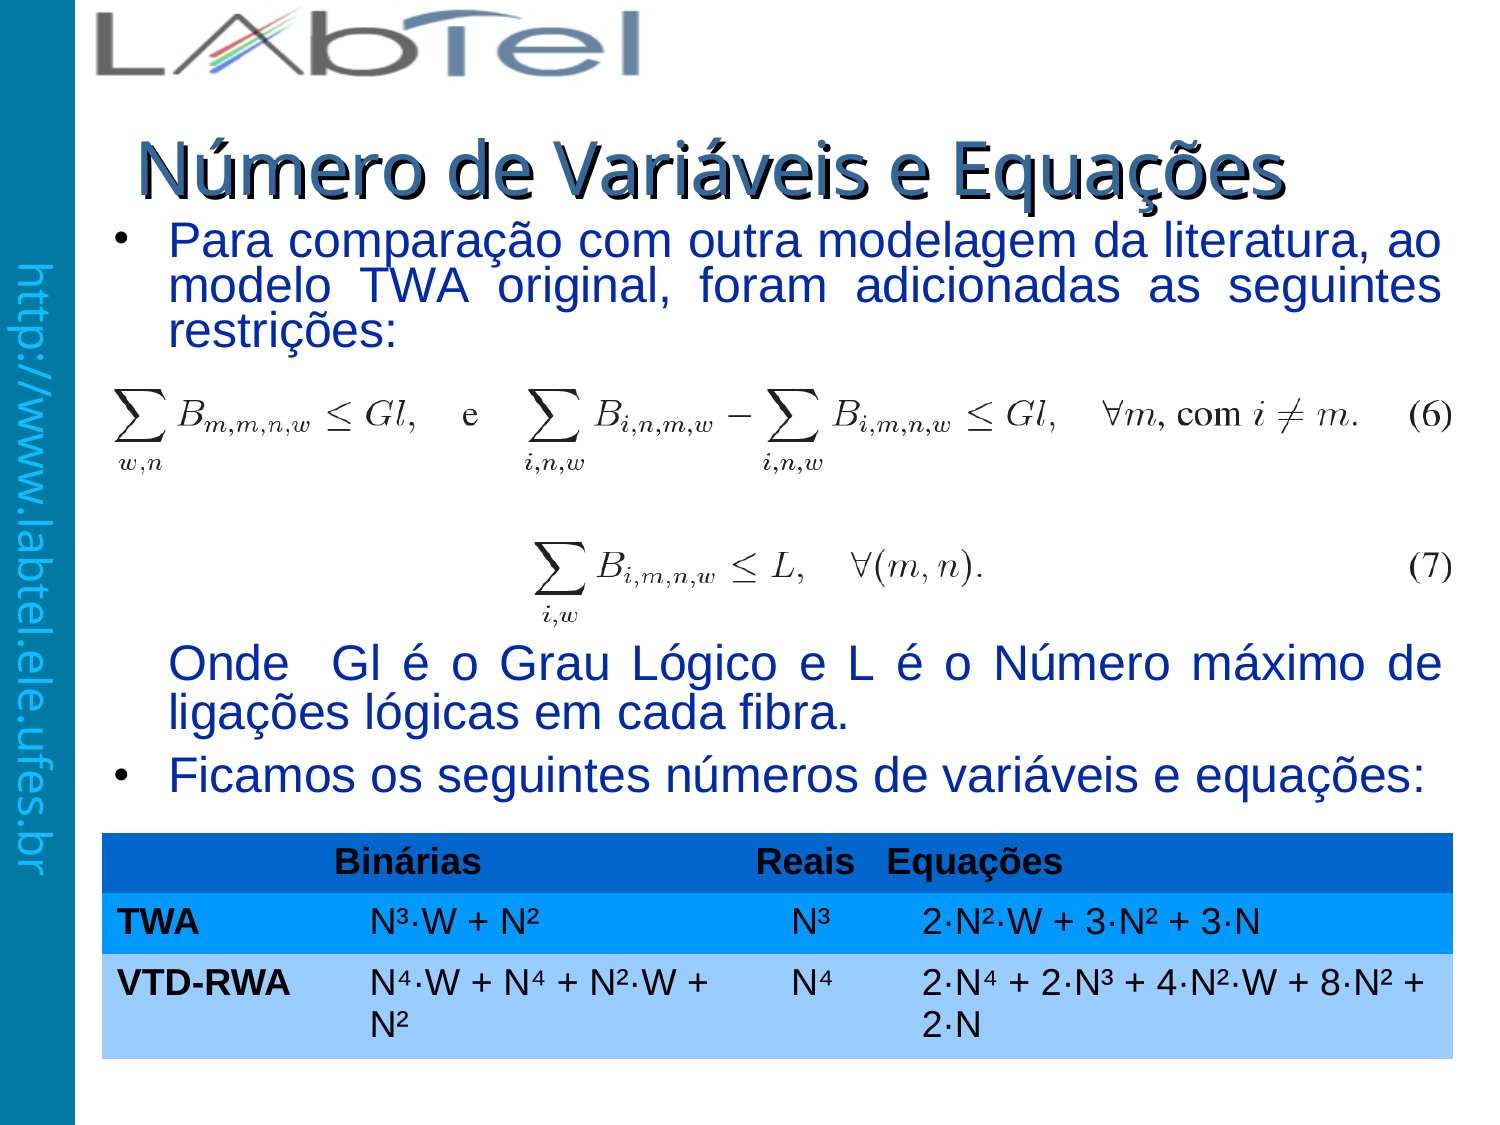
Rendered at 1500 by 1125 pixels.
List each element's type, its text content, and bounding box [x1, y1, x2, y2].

table_cell 2·N²·W + 3·N² + 3·N [872, 893, 1453, 954]
table_header Binárias [319, 833, 741, 893]
table_cell N⁴·W + N⁴ + N²·W + N² [319, 954, 741, 1059]
title Número de Variáveis e Equações [99, 65, 1461, 264]
list Para comparação com outra modelagem da literatura, ao modelo TWA original, foram adicionadas as seguintes restrições: Onde Gl é o Grau Lógico e L é o Número máximo de ligações lógicas em cada ﬁbra. Ficamos os seguintes números de variáveis e equações: [97, 635, 1459, 1087]
picture [76, 0, 675, 88]
table_cell N³·W + N² [319, 893, 741, 954]
table_cell N⁴ [741, 954, 872, 1059]
table_cell N³ [741, 893, 872, 954]
table_cell 2·N⁴ + 2·N³ + 4·N²·W + 8·N² + 2·N [872, 954, 1453, 1059]
table_header Equações [872, 833, 1453, 893]
table_header Reais [741, 833, 872, 893]
table_cell TWA [102, 893, 319, 954]
picture [93, 366, 1467, 635]
table_header [102, 833, 319, 893]
table_cell VTD-RWA [102, 954, 319, 1059]
list Para comparação com outra modelagem da literatura, ao modelo TWA original, foram adicionadas as seguintes restrições: Onde Gl é o Grau Lógico e L é o Número máximo de ligações lógicas em cada ﬁbra. Ficamos os seguintes números de variáveis e equações: [97, 197, 1459, 366]
